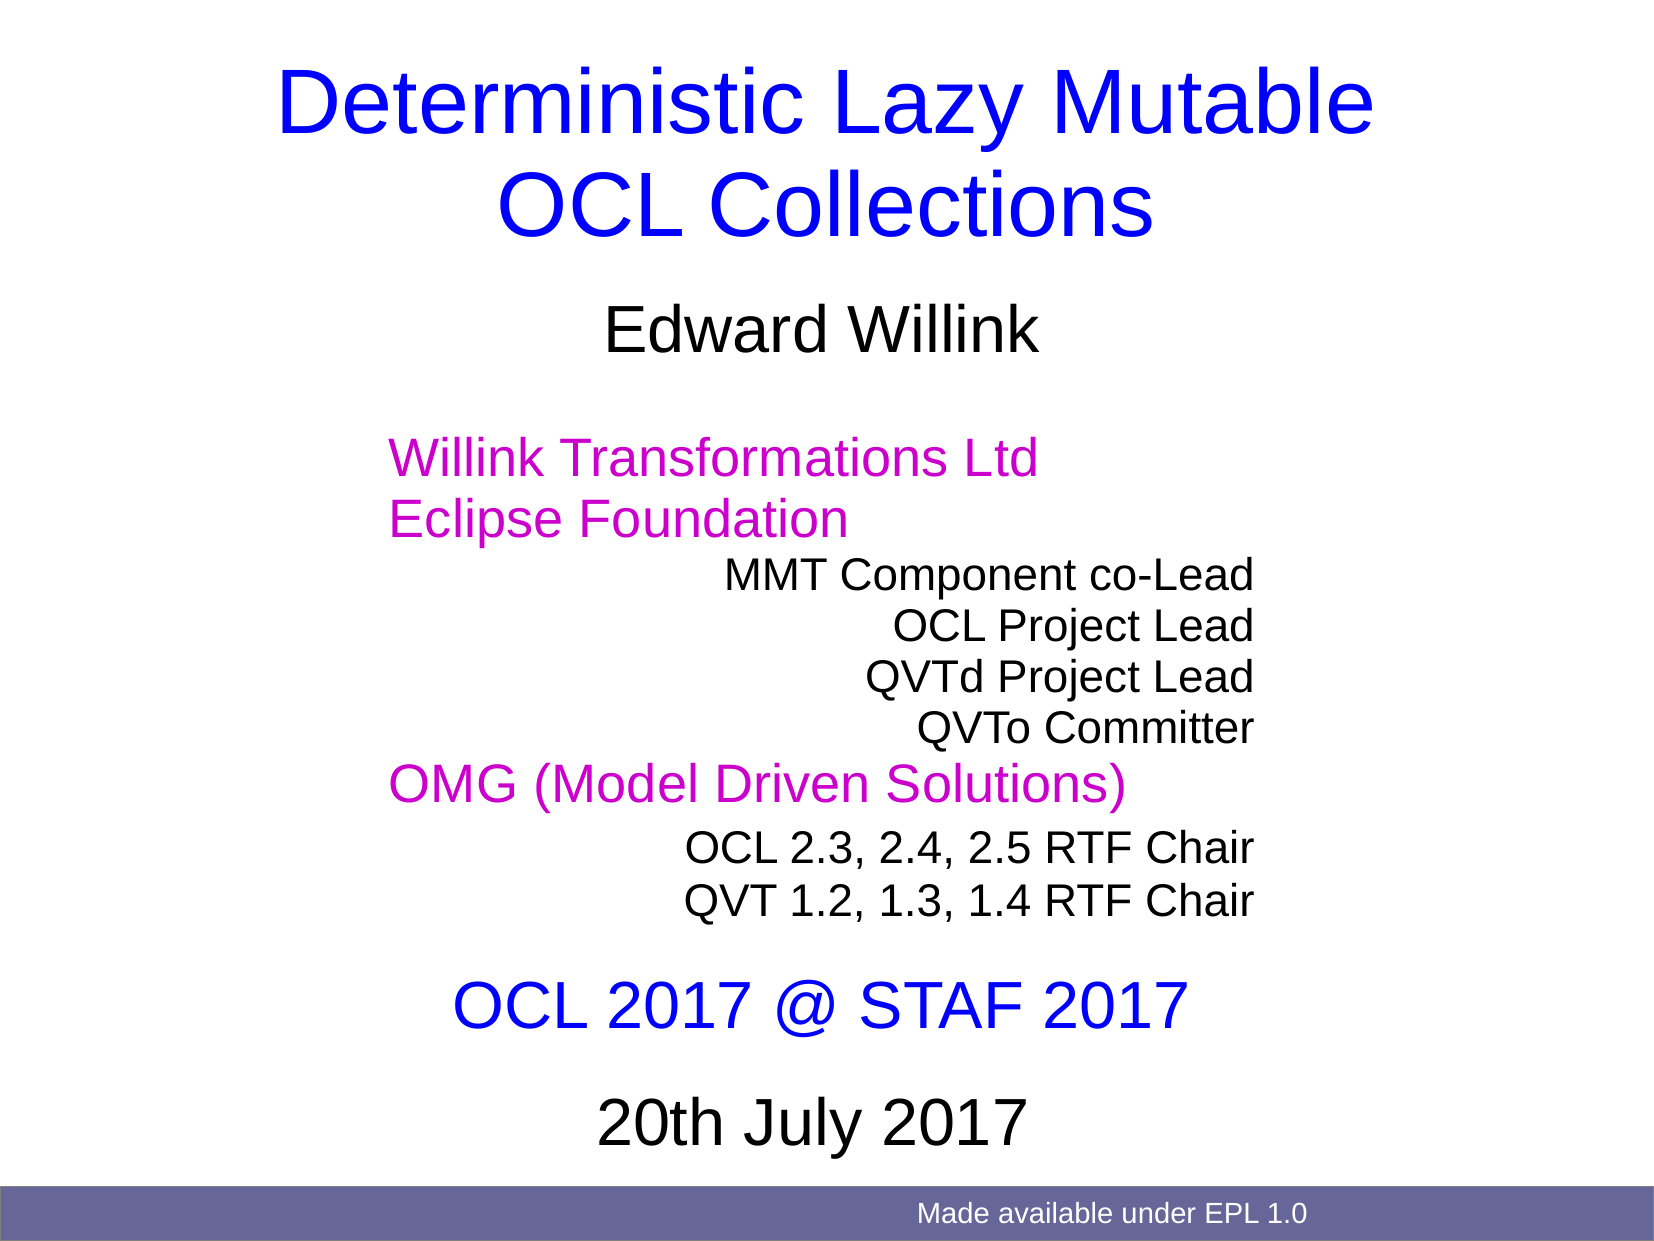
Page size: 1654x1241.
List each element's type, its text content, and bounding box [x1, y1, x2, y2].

subtitle Edward Willink Willink Transformations Ltd Eclipse Foundation MMT Component co-Lead OCL Project Lead QVTd Project Lead QVTo Committer OMG (Model Driven Solutions) OCL 2.3, 2.4, 2.5 RTF Chair QVT 1.2, 1.3, 1.4 RTF Chair OCL 2017 @ STAF 2017 20th July 2017 [388, 292, 1255, 1159]
title Deterministic Lazy Mutable OCL Collections [82, 50, 1571, 256]
